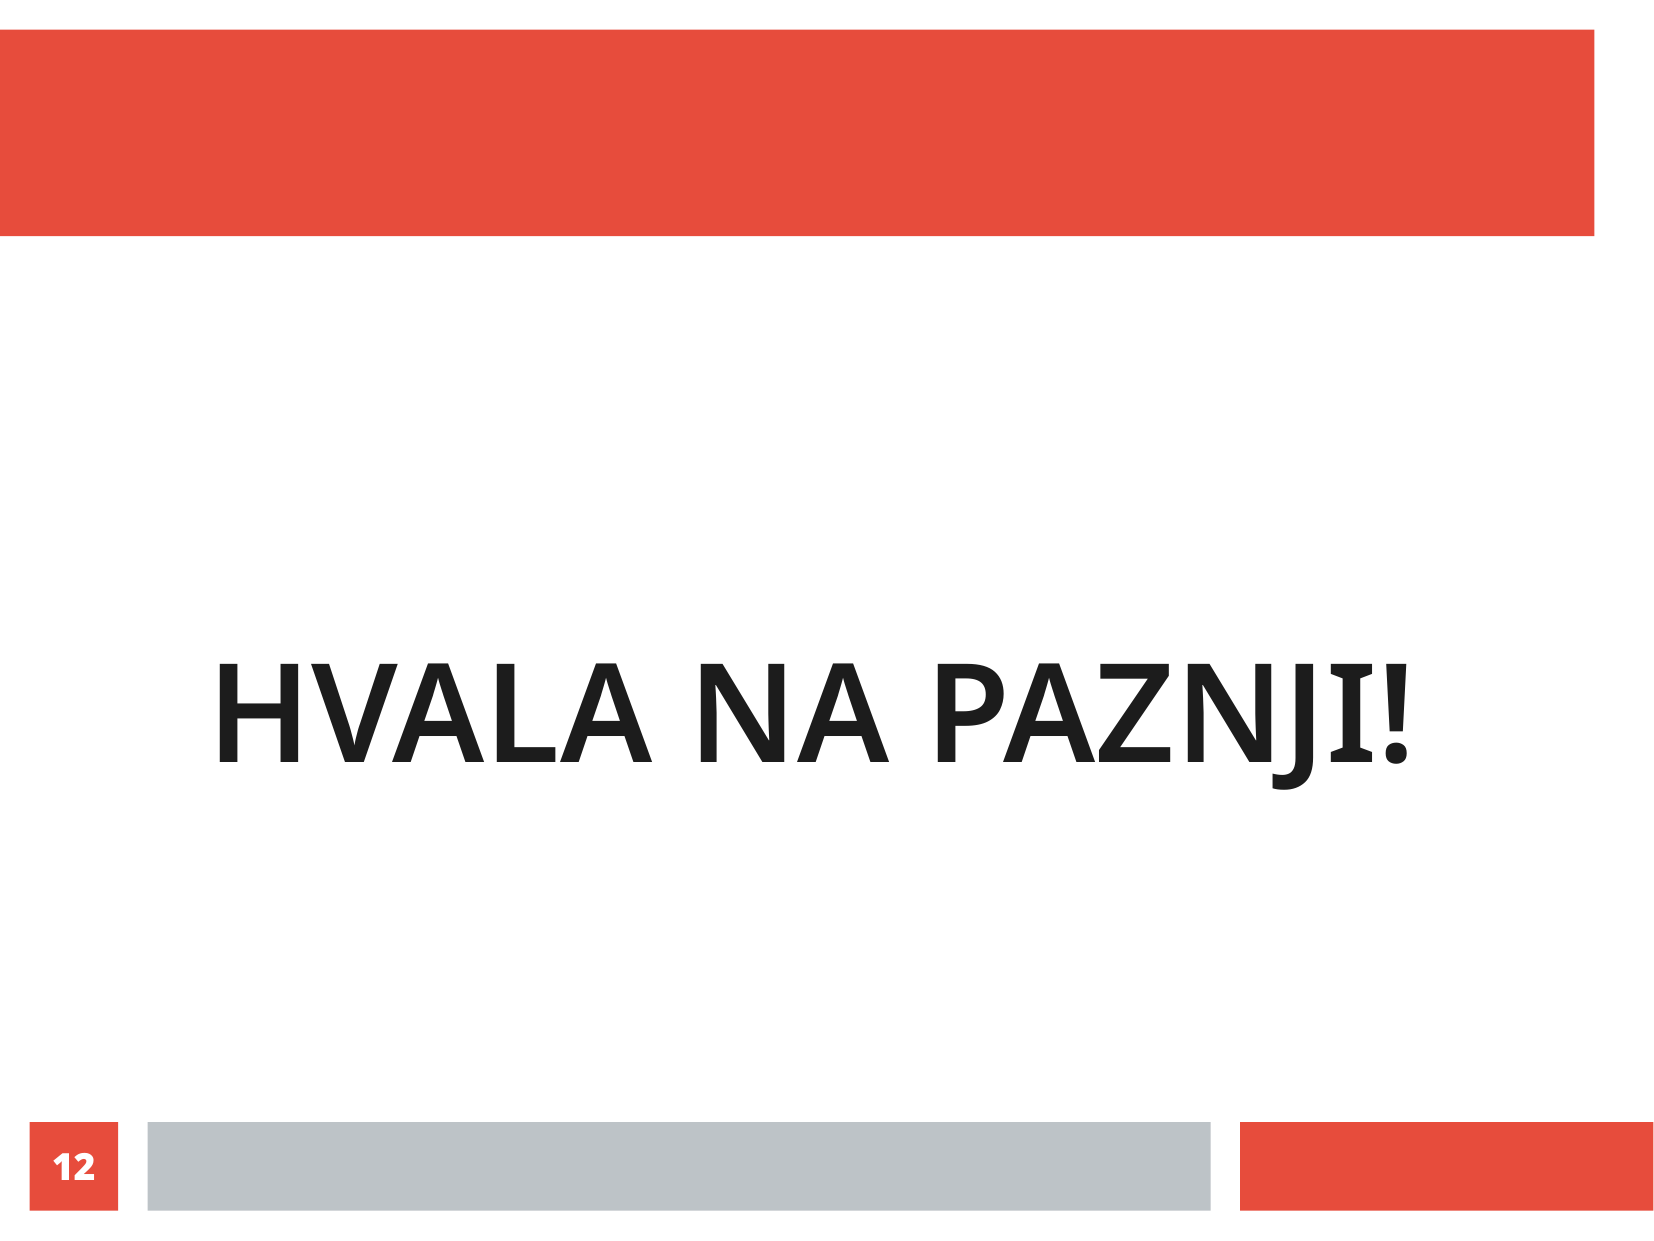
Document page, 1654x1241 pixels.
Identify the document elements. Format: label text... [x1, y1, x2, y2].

list HVALA NA PAZNJI! [59, 324, 1565, 1093]
